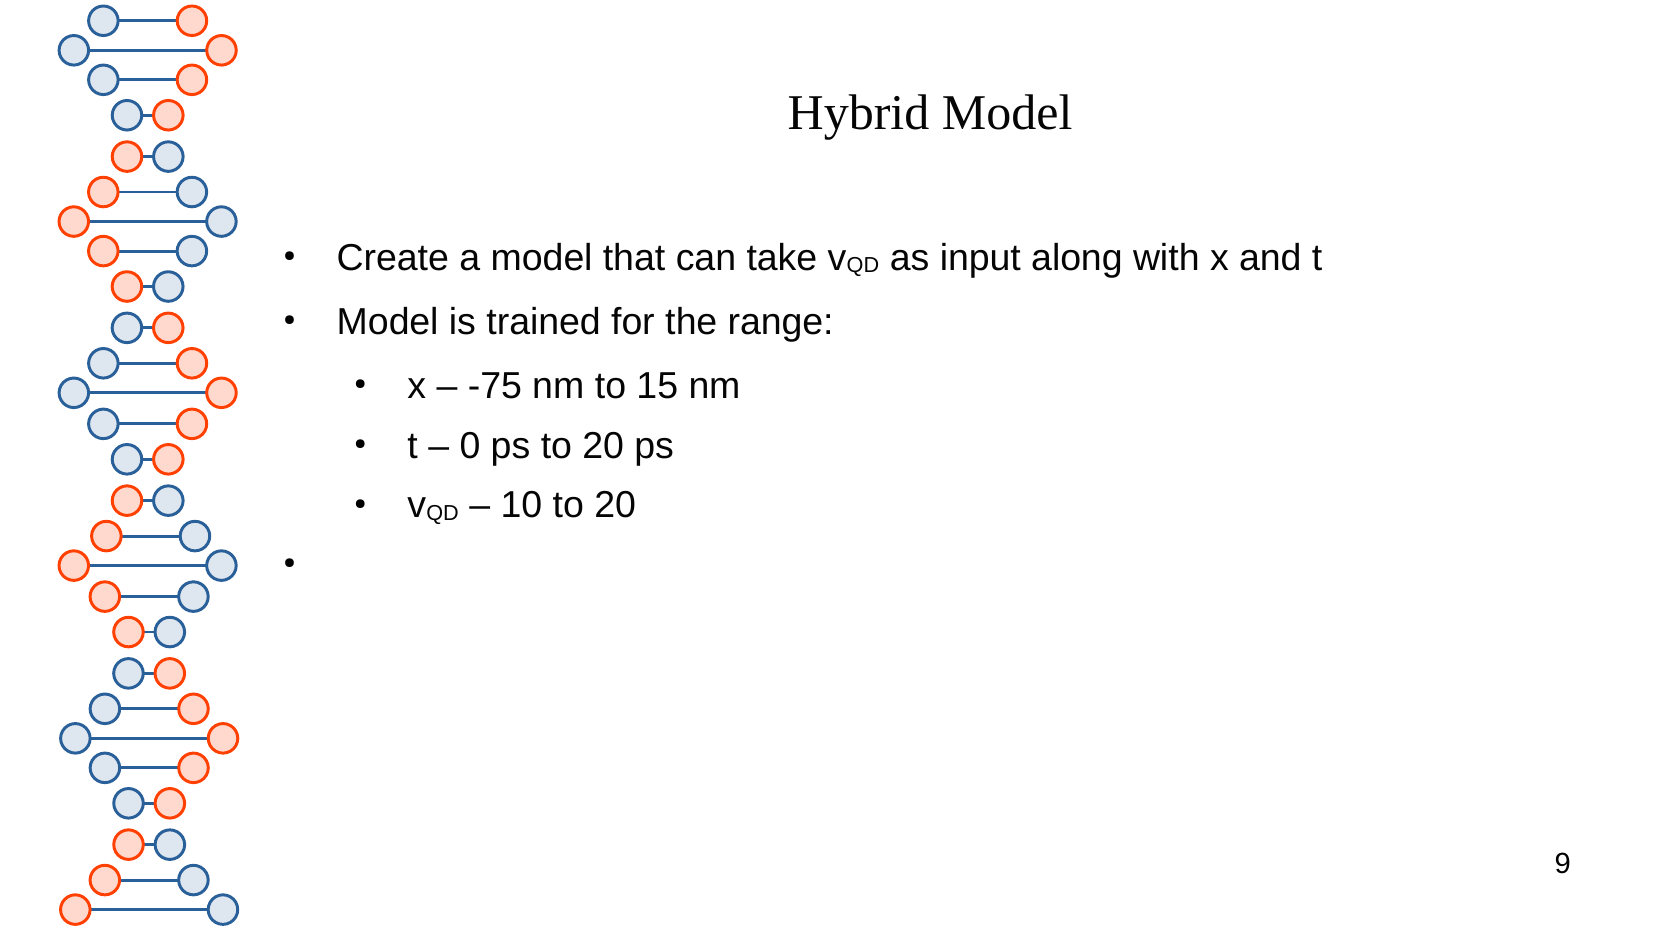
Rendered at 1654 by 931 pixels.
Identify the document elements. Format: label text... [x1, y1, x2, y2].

list Create a model that can take vQD as input along with x and t Model is trained for the range: x – -75 nm to 15 nm t – 0 ps to 20 ps vQD – 10 to 20 [265, 236, 1595, 776]
title Hybrid Model [265, 35, 1595, 189]
